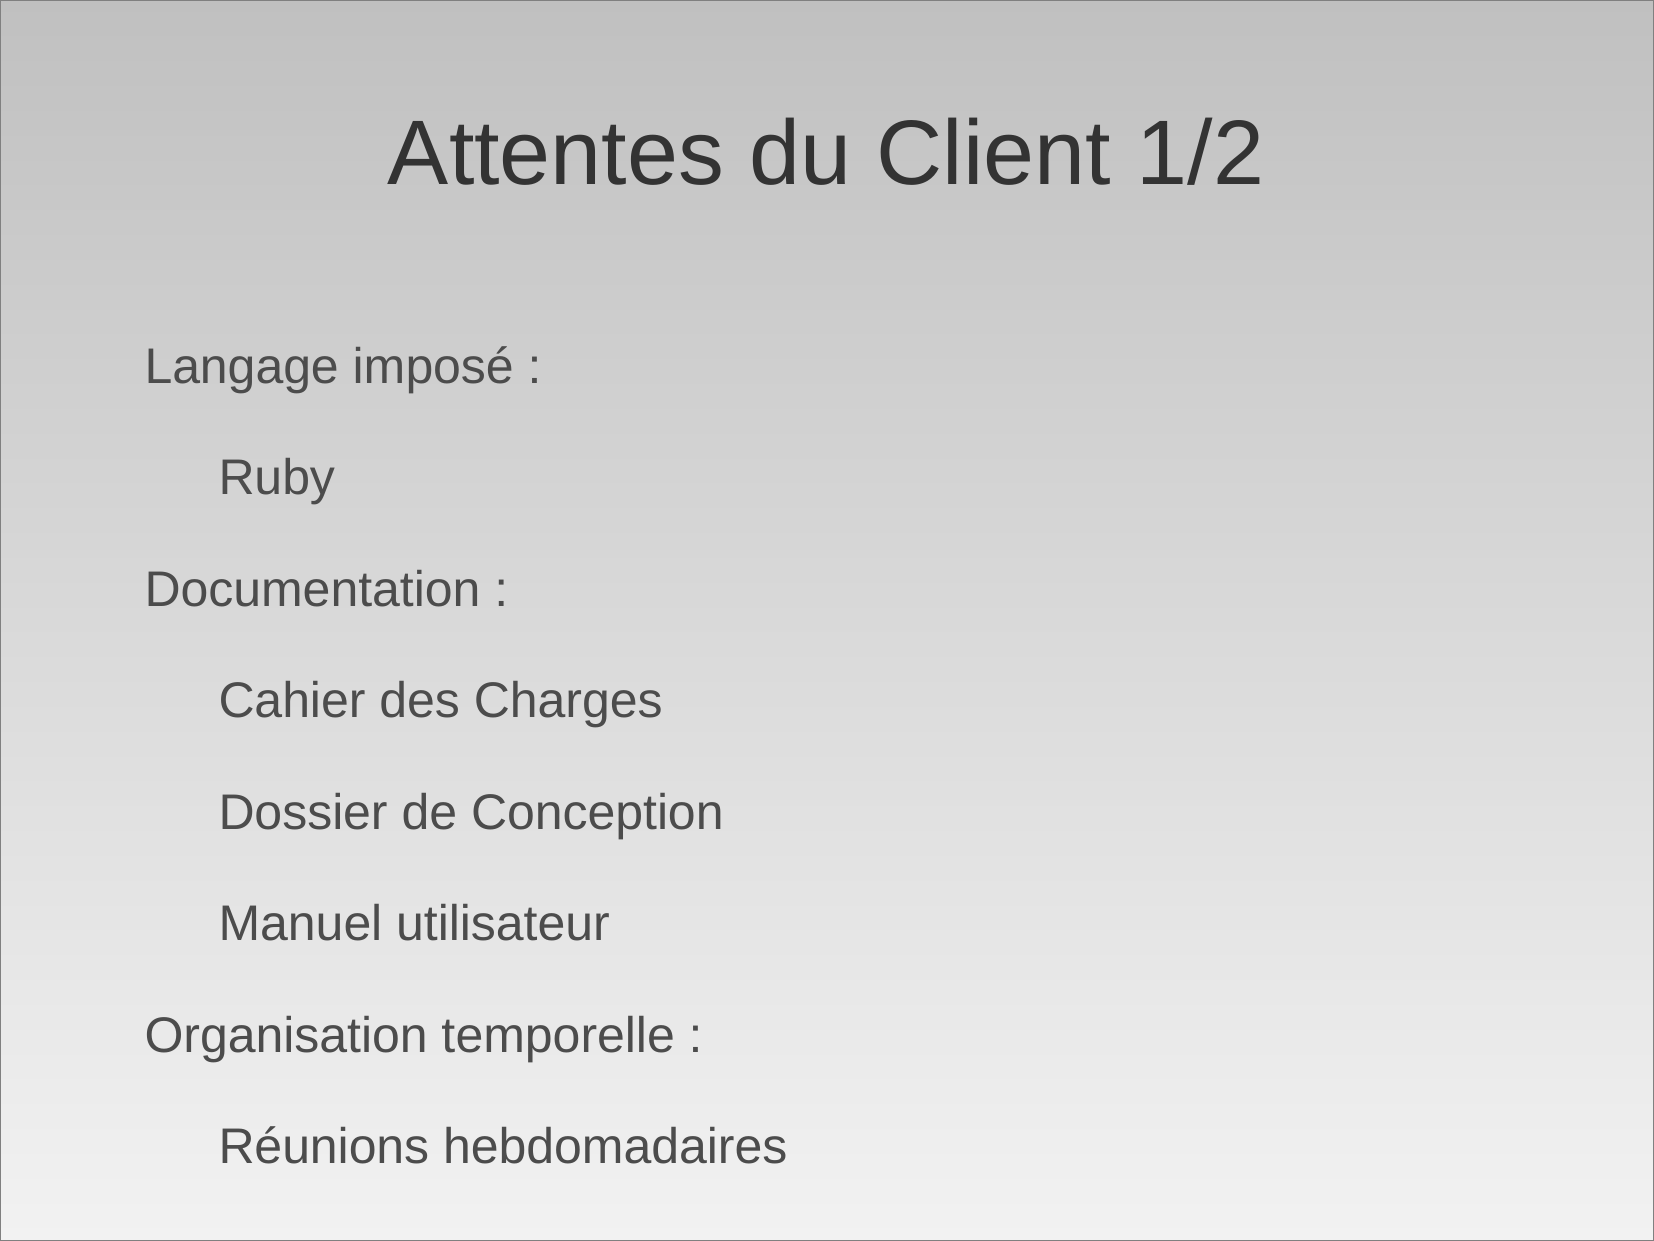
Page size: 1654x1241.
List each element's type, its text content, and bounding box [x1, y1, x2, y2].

text_box Langage imposé : Ruby Documentation : Cahier des Charges Dossier de Conception Manuel utilisateur Organisation temporelle : Réunions hebdomadaires [129, 330, 1524, 1182]
title Attentes du Client 1/2 [82, 49, 1571, 257]
